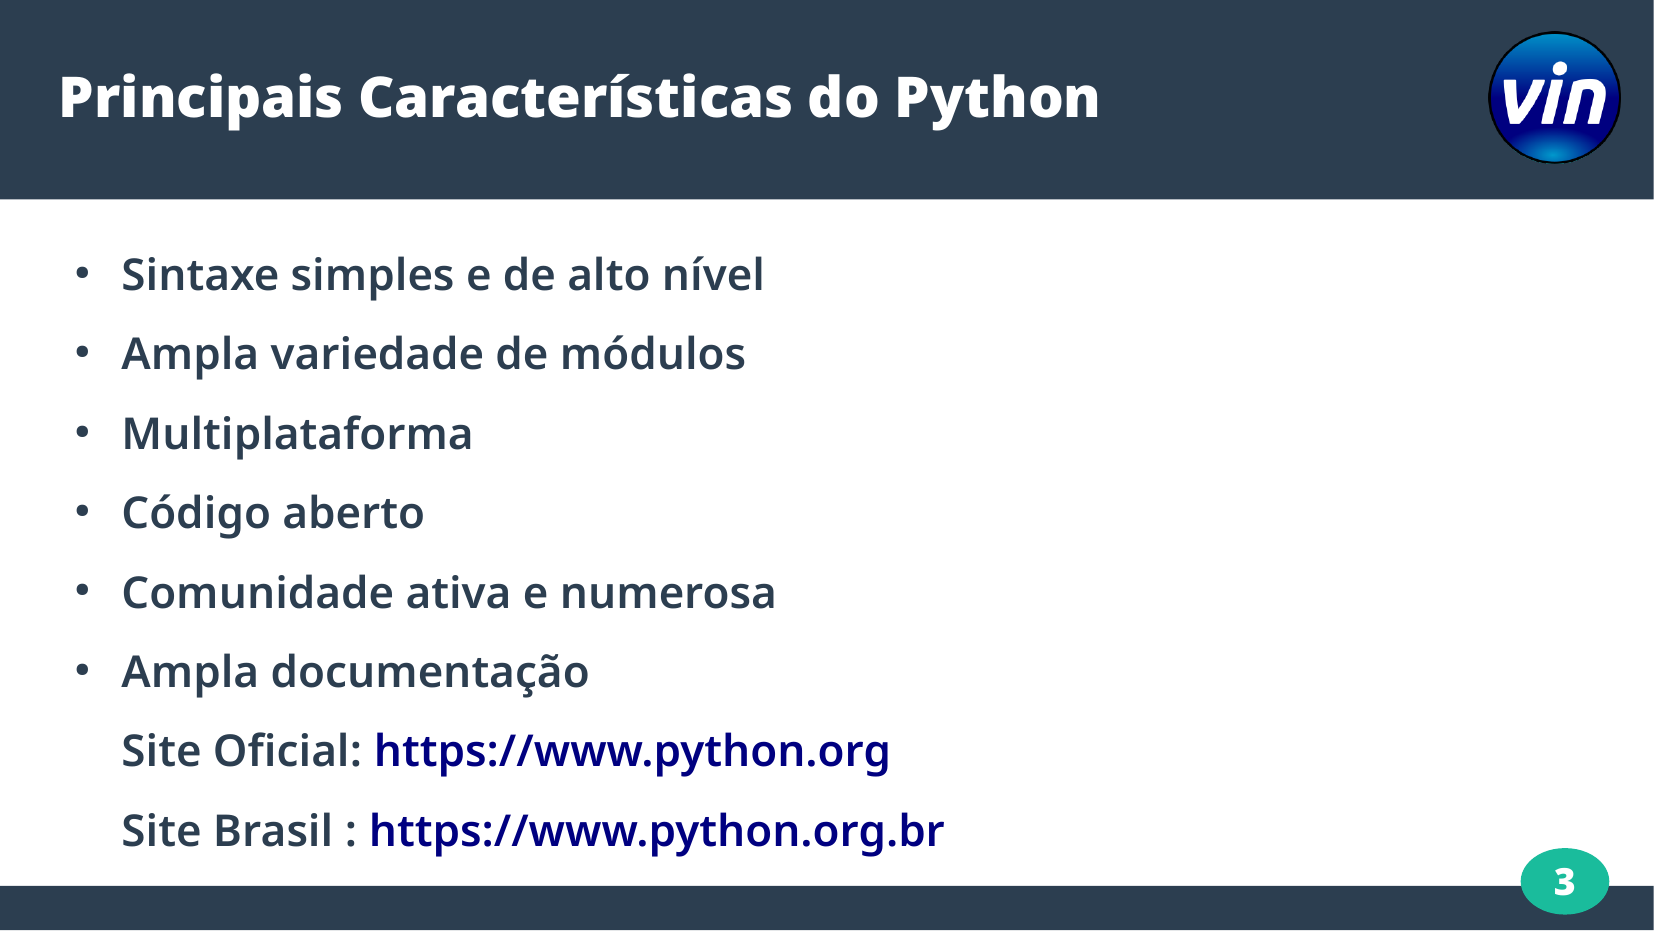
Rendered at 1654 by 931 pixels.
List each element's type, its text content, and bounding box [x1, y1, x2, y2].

list Sintaxe simples e de alto nível Ampla variedade de módulos Multiplataforma Código aberto Comunidade ativa e numerosa Ampla documentação Site Oficial: https://www.python.org Site Brasil : https://www.python.org.br [59, 243, 1595, 864]
title Principais Características do Python [59, 37, 1488, 155]
picture [1488, 31, 1621, 164]
